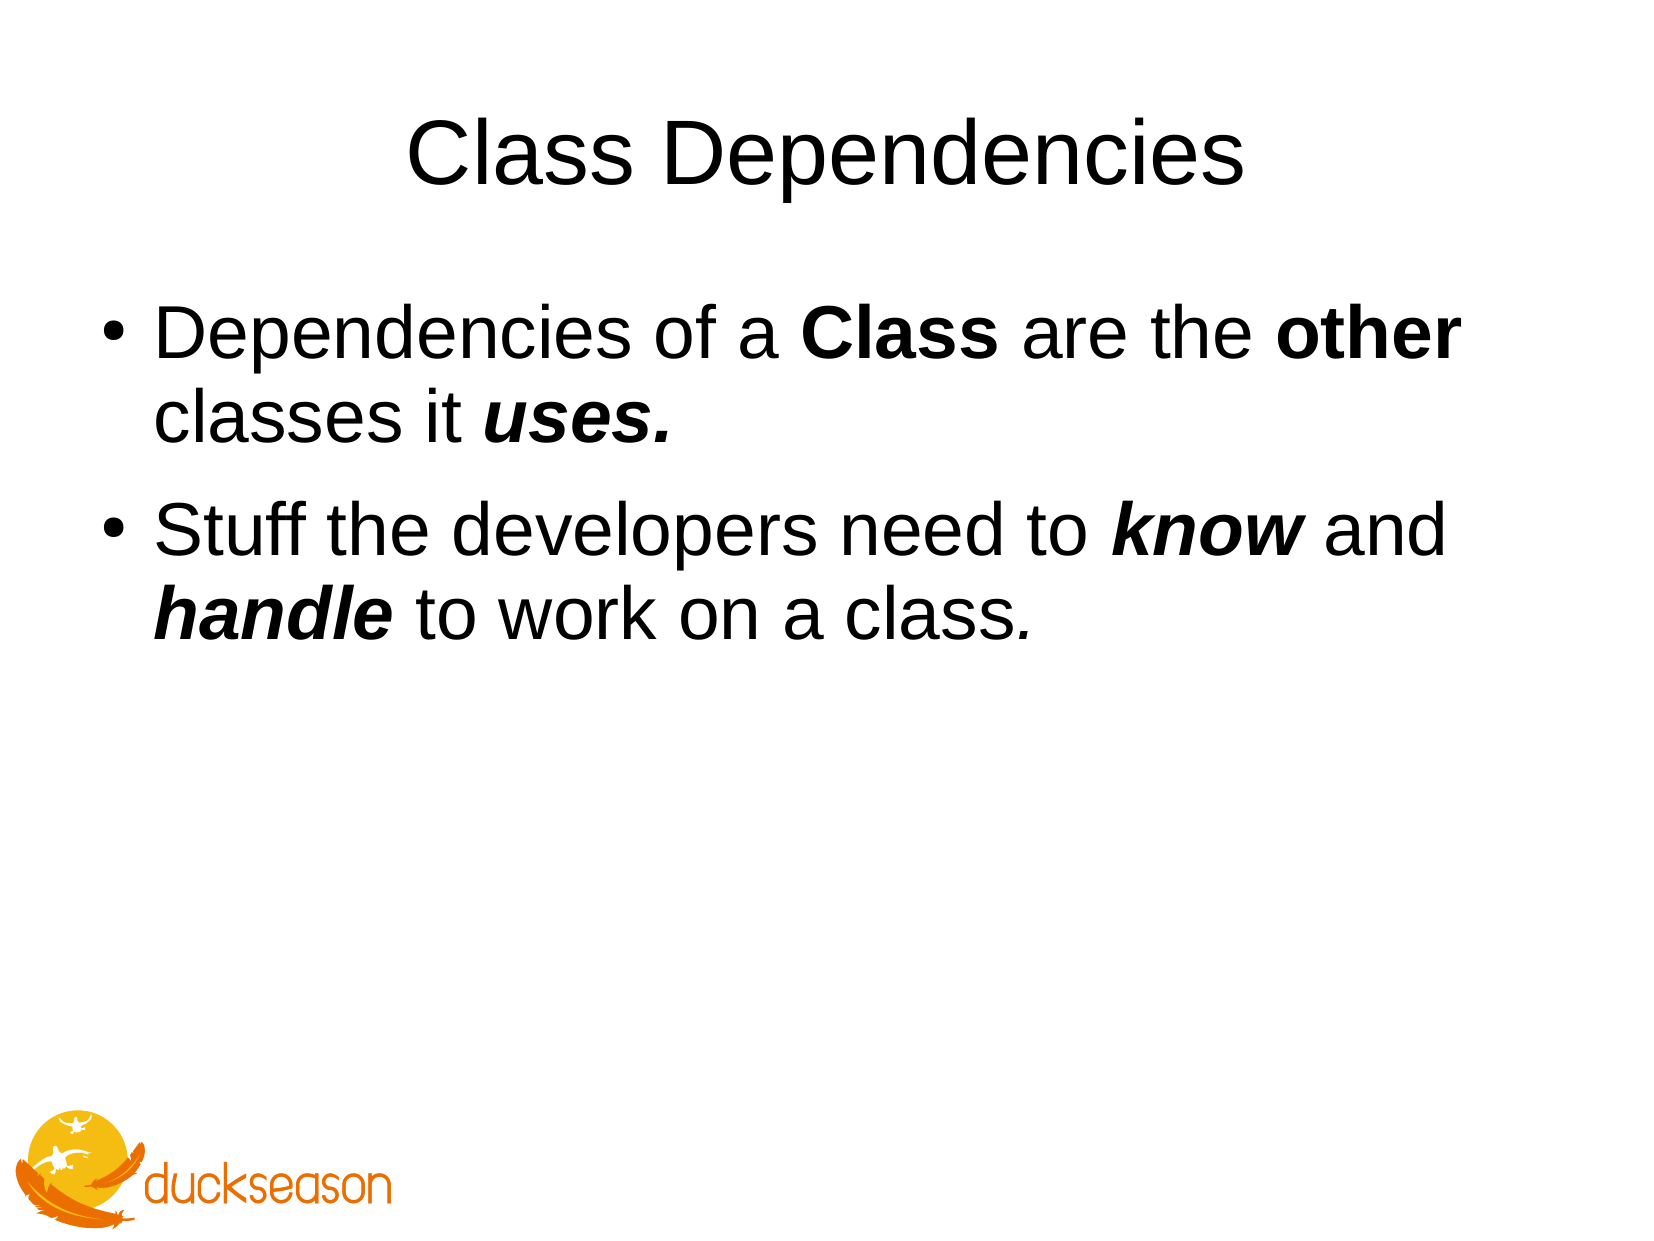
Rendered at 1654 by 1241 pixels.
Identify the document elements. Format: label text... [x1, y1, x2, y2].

list Dependencies of a Class are the other classes it uses. Stuff the developers need to know and handle to work on a class. [82, 290, 1571, 1010]
title Class Dependencies [82, 49, 1571, 257]
picture [15, 1110, 391, 1231]
